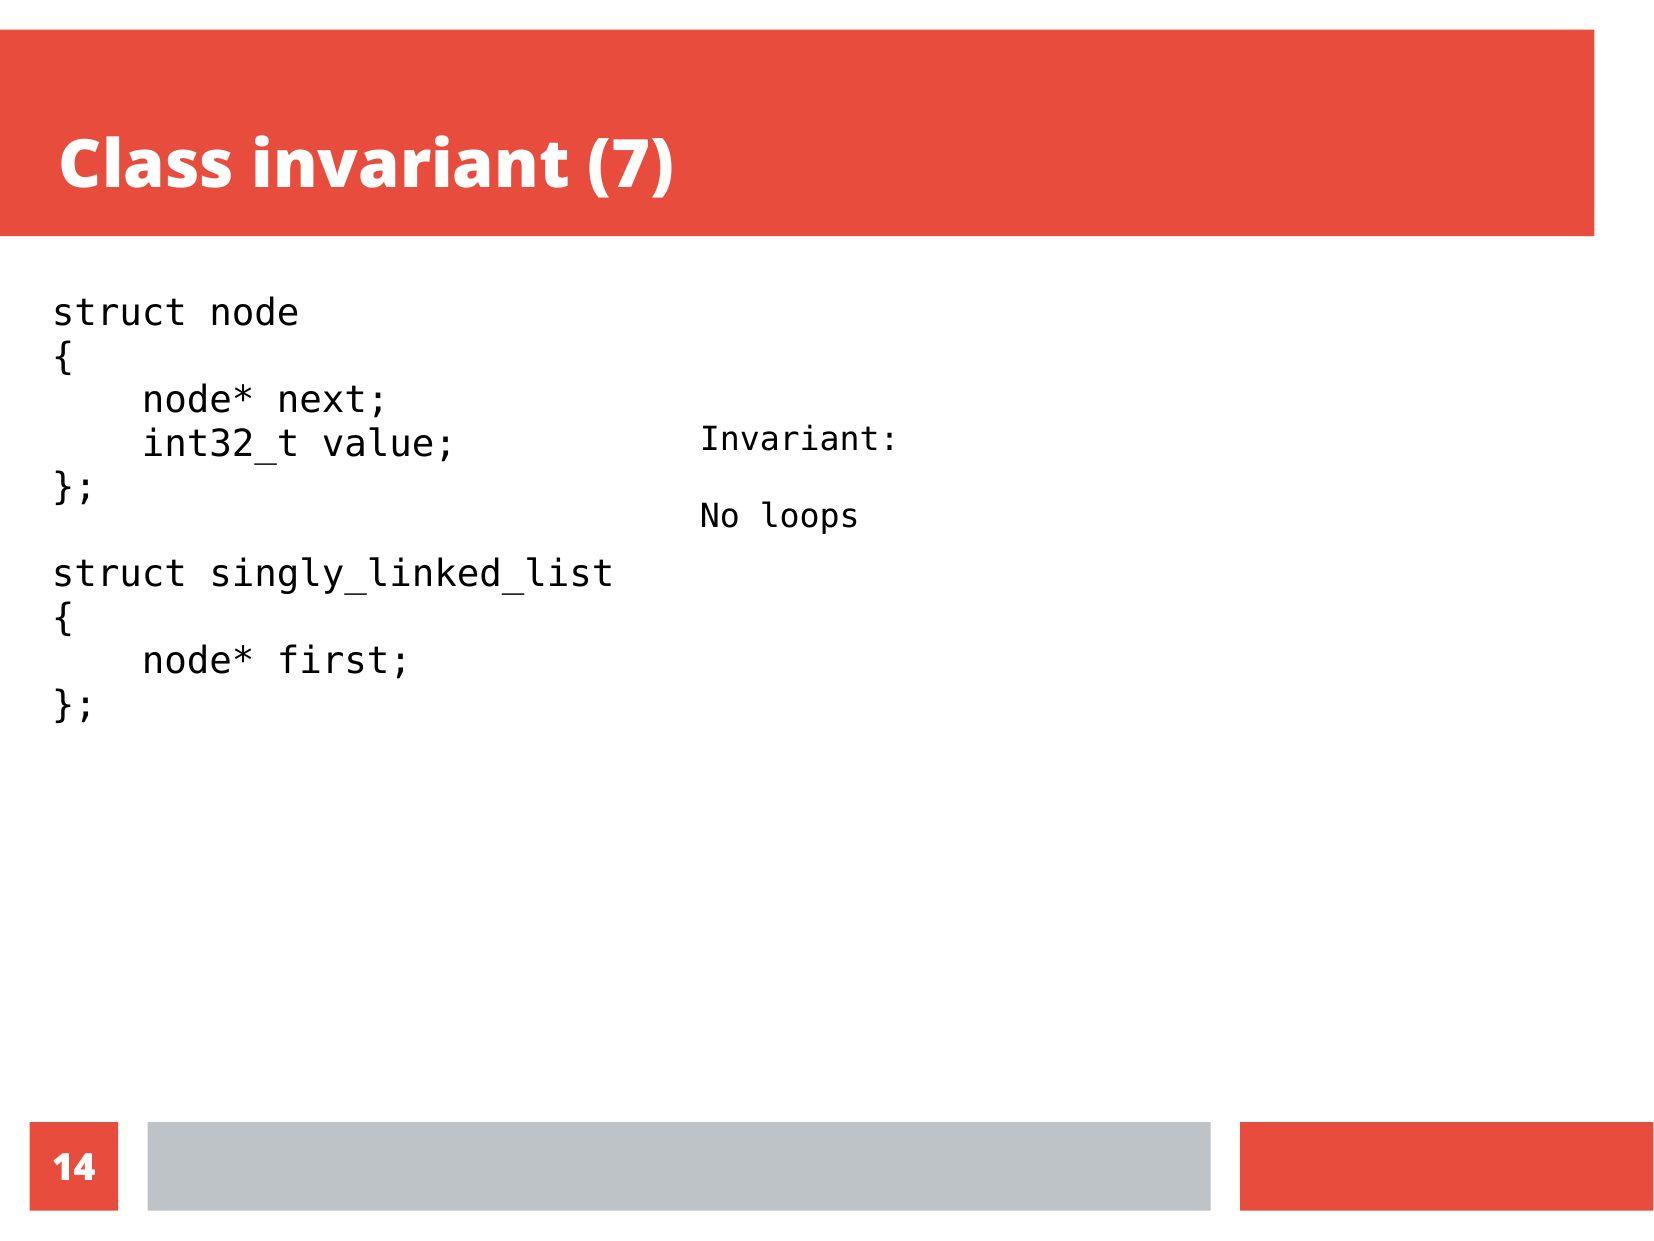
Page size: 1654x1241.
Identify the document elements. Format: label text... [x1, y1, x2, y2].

text_box Invariant: No loops [685, 412, 1642, 863]
title Class invariant (7) [59, 59, 1595, 207]
text_box struct node { node* next; int32_t value; }; struct singly_linked_list { node* first; }; [37, 283, 674, 969]
